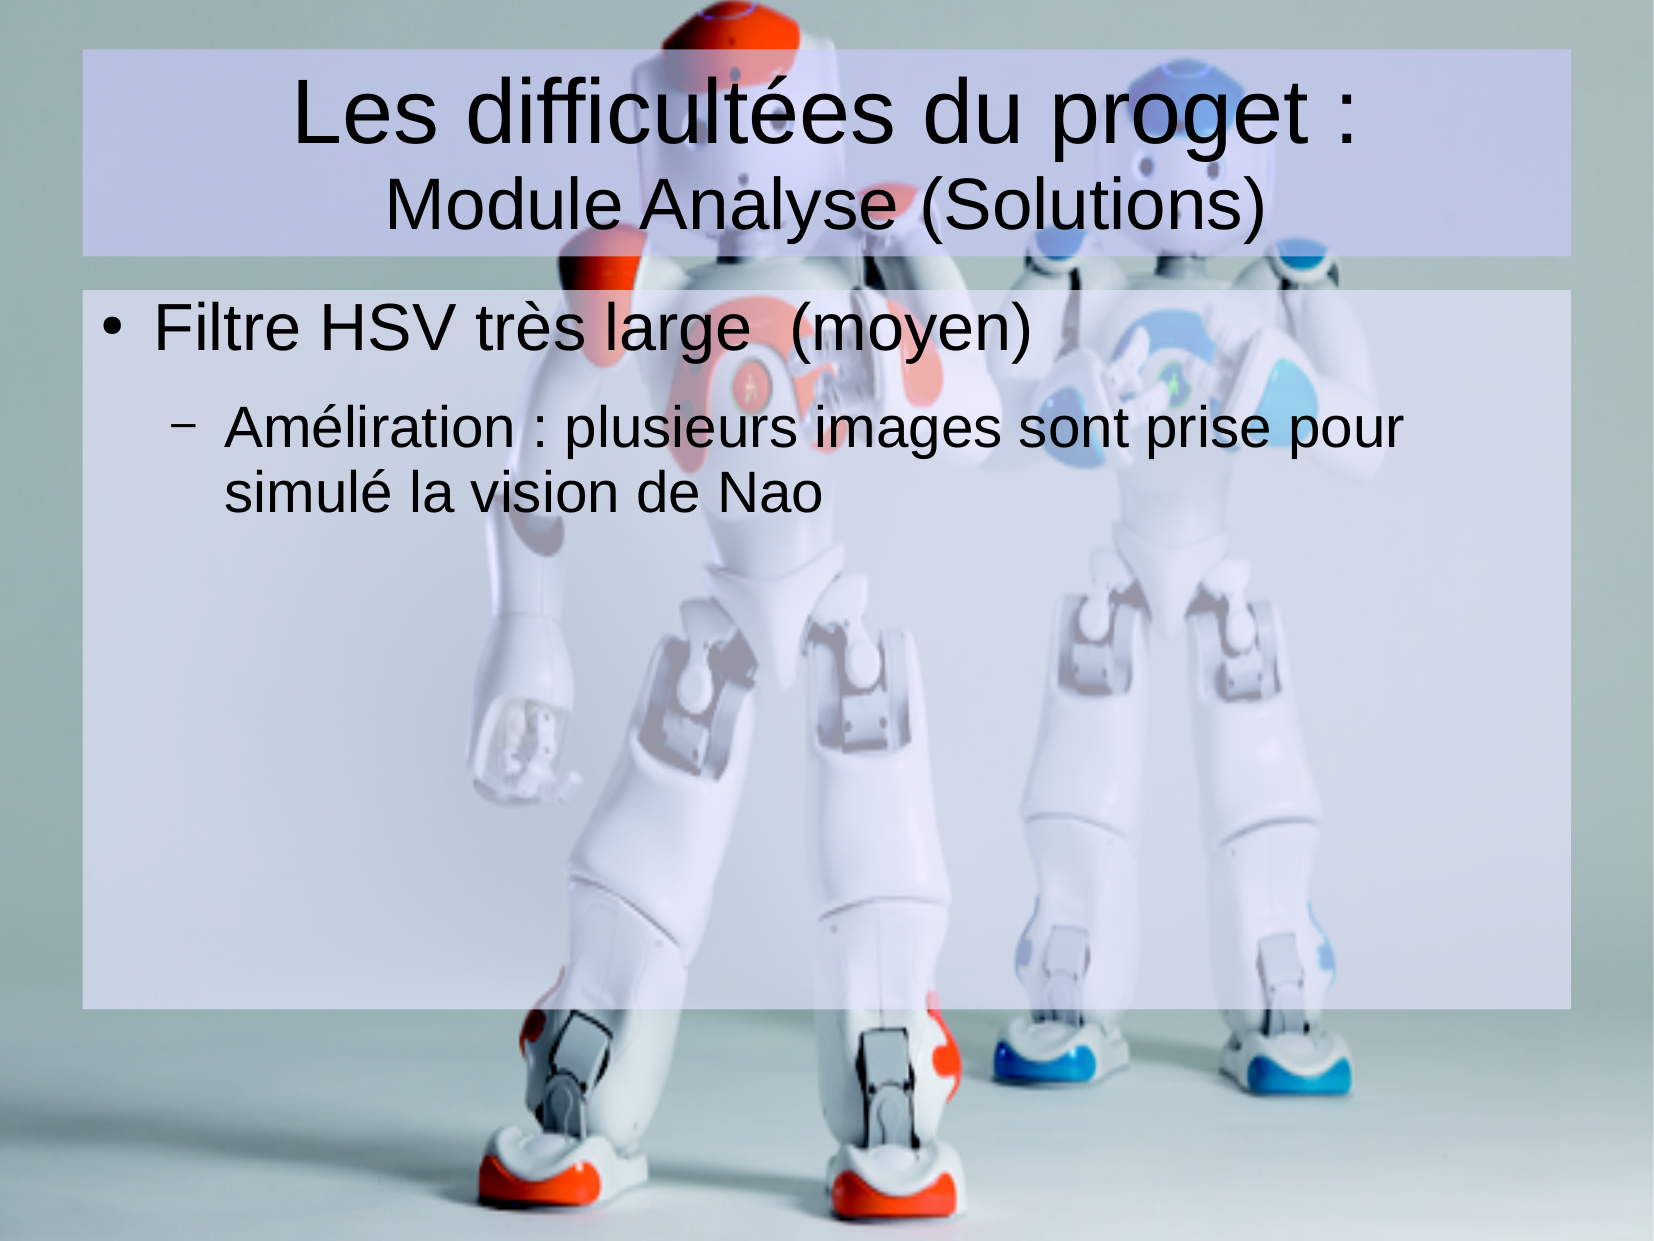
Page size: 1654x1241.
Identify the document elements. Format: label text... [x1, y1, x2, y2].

picture [0, 0, 1654, 1241]
title Les difficultées du proget : Module Analyse (Solutions) [82, 49, 1571, 257]
list Filtre HSV très large (moyen) Améliration : plusieurs images sont prise pour simulé la vision de Nao [82, 290, 1571, 1010]
